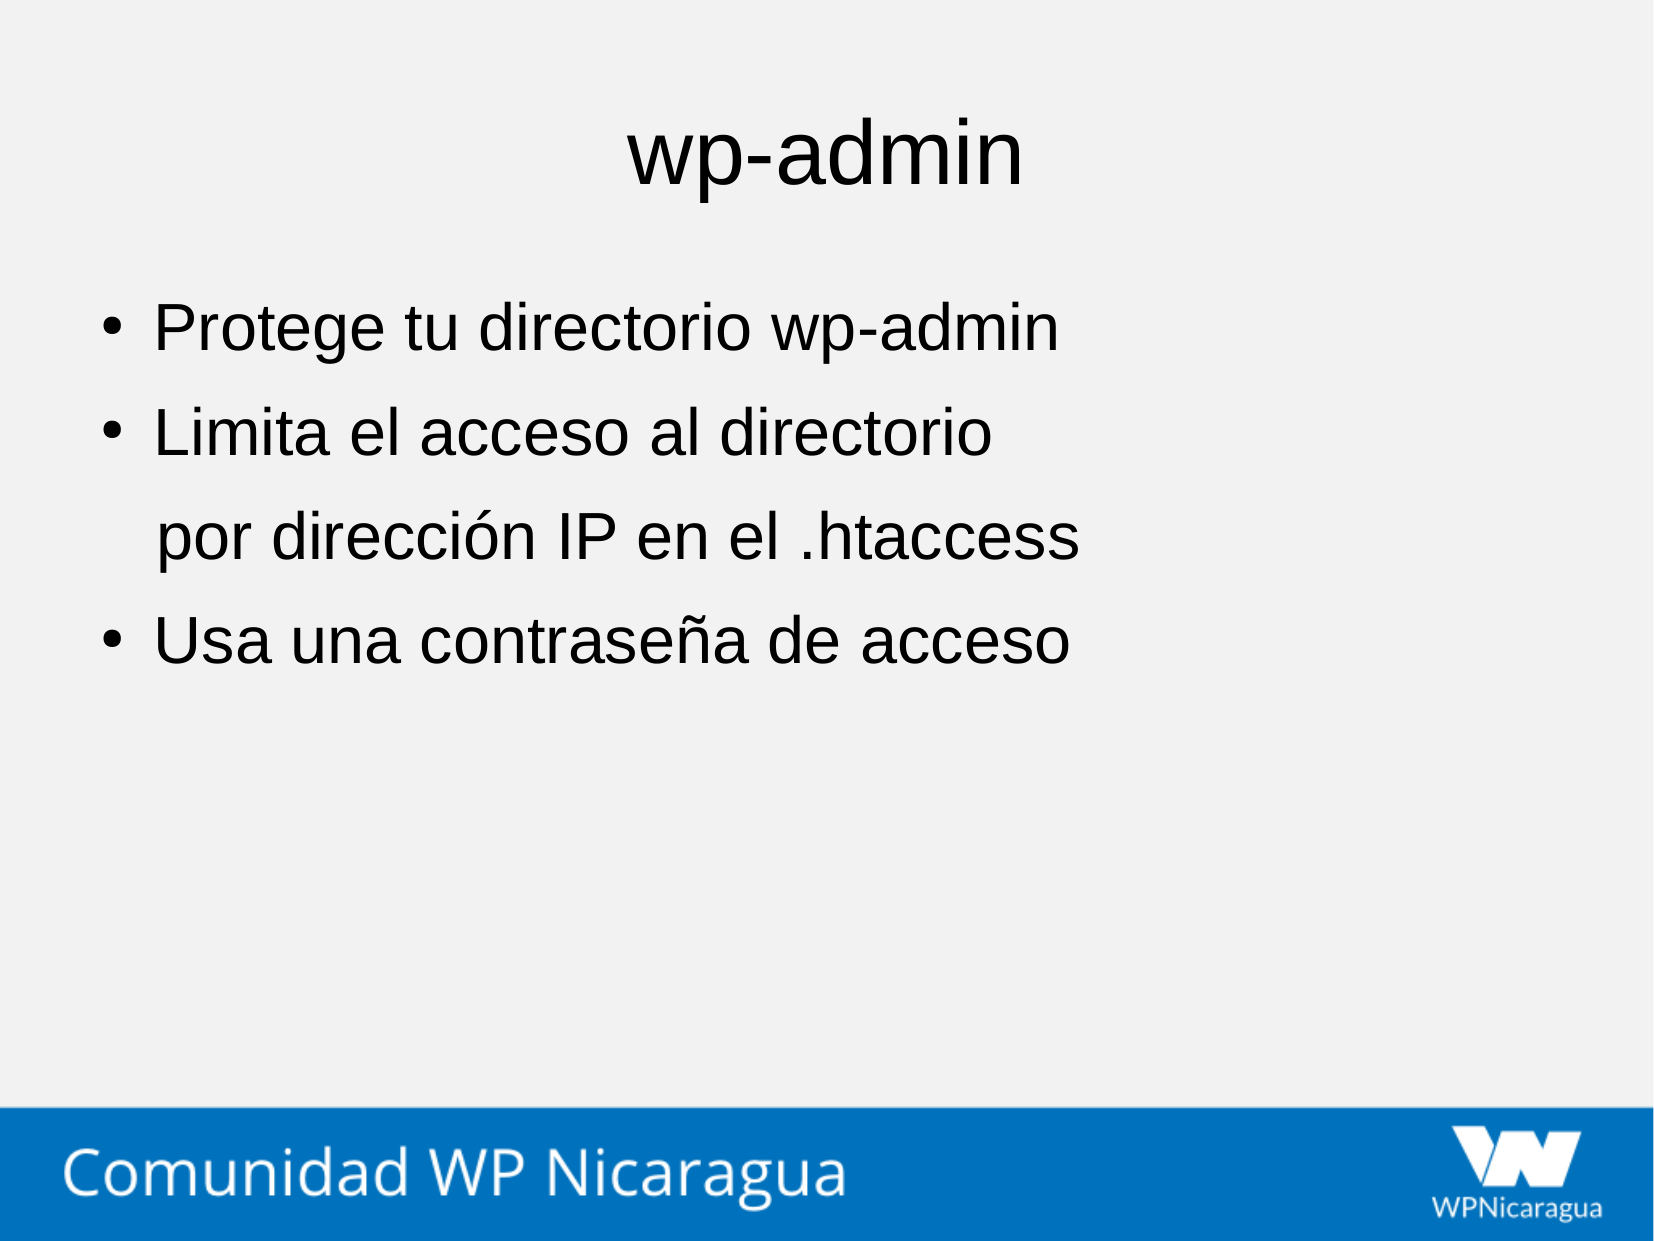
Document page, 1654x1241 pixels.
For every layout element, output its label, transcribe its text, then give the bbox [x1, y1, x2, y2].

picture [0, 0, 1654, 1241]
list Protege tu directorio wp­-admin Limita el acceso al directorio por dirección IP en el .htaccess Usa una contraseña de acceso [82, 290, 1571, 1010]
title wp-admin [82, 49, 1571, 257]
